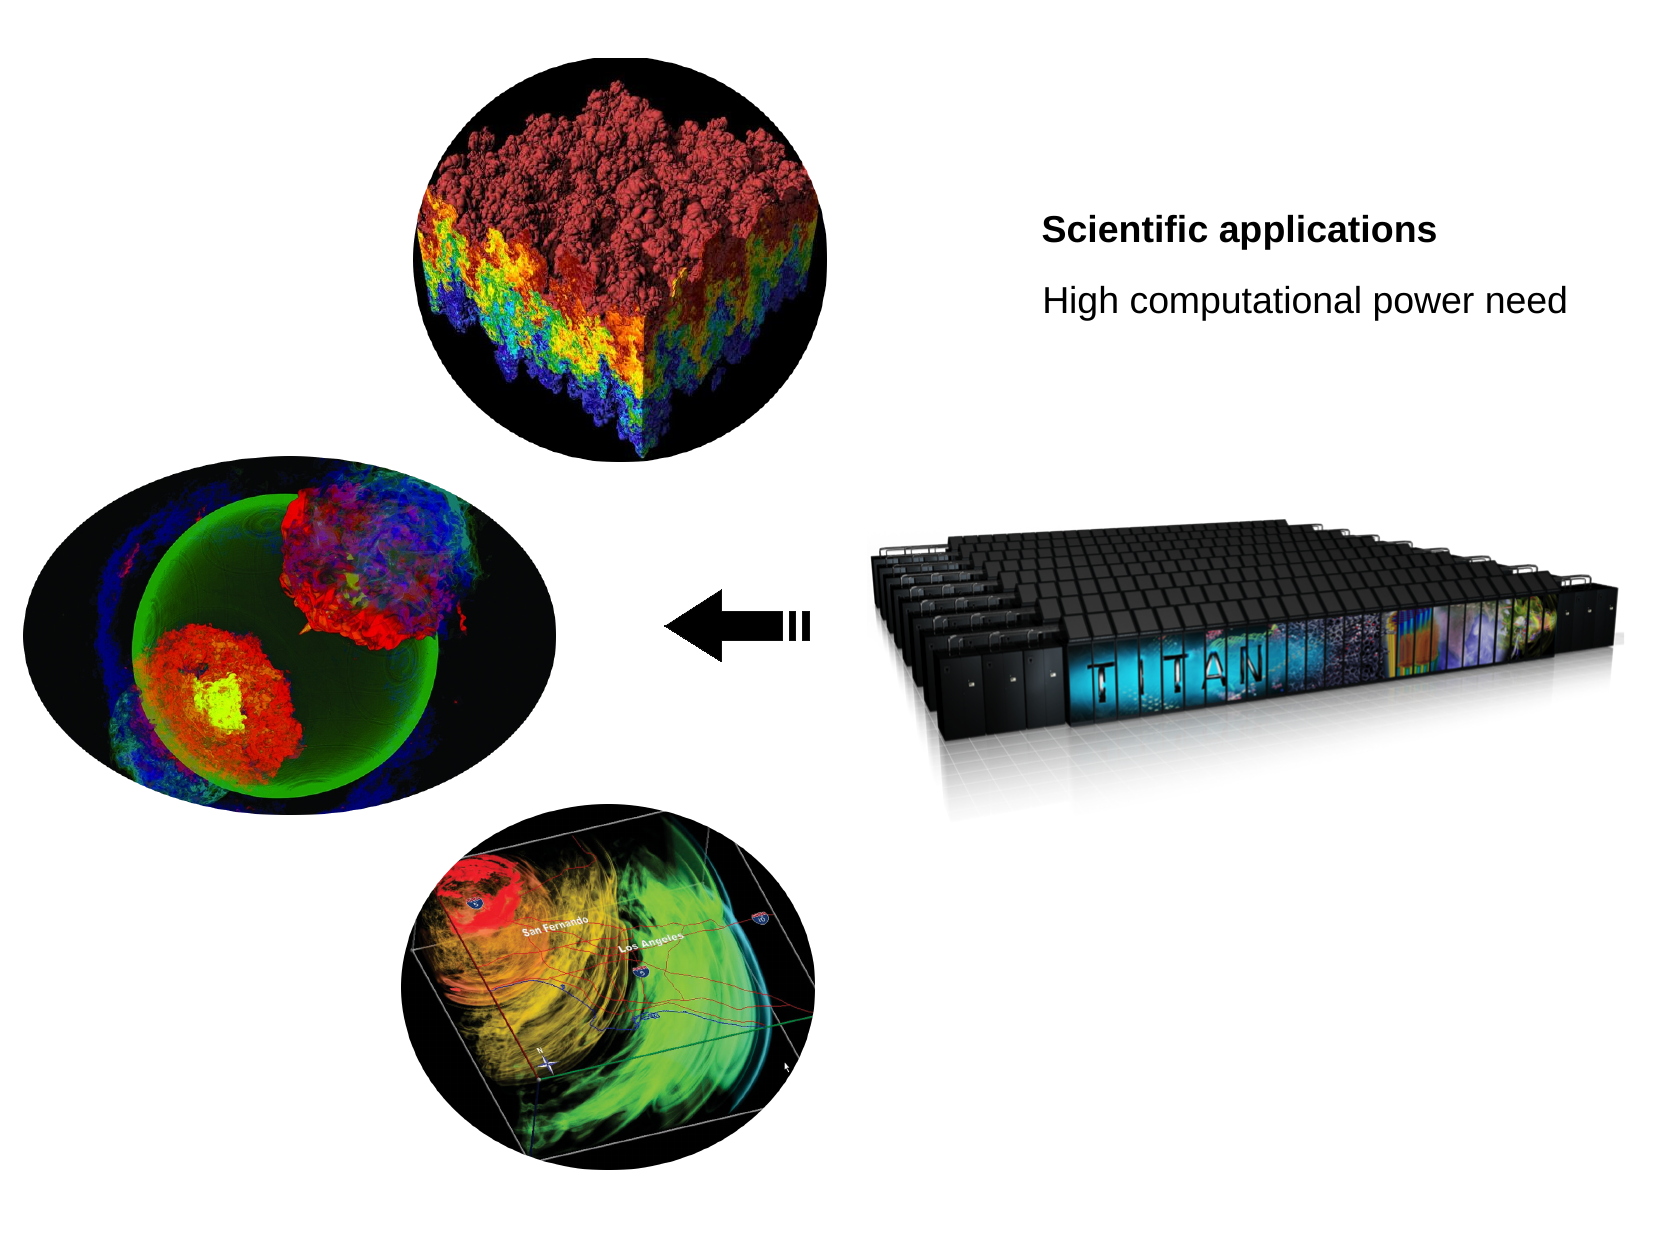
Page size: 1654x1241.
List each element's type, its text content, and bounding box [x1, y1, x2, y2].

text_box Scientific applications [1026, 200, 1453, 258]
picture [23, 58, 827, 1170]
text_box High computational power need [1027, 271, 1642, 329]
text_box [789, 611, 796, 641]
picture [867, 490, 1625, 845]
text_box [664, 589, 783, 662]
text_box [802, 611, 810, 641]
